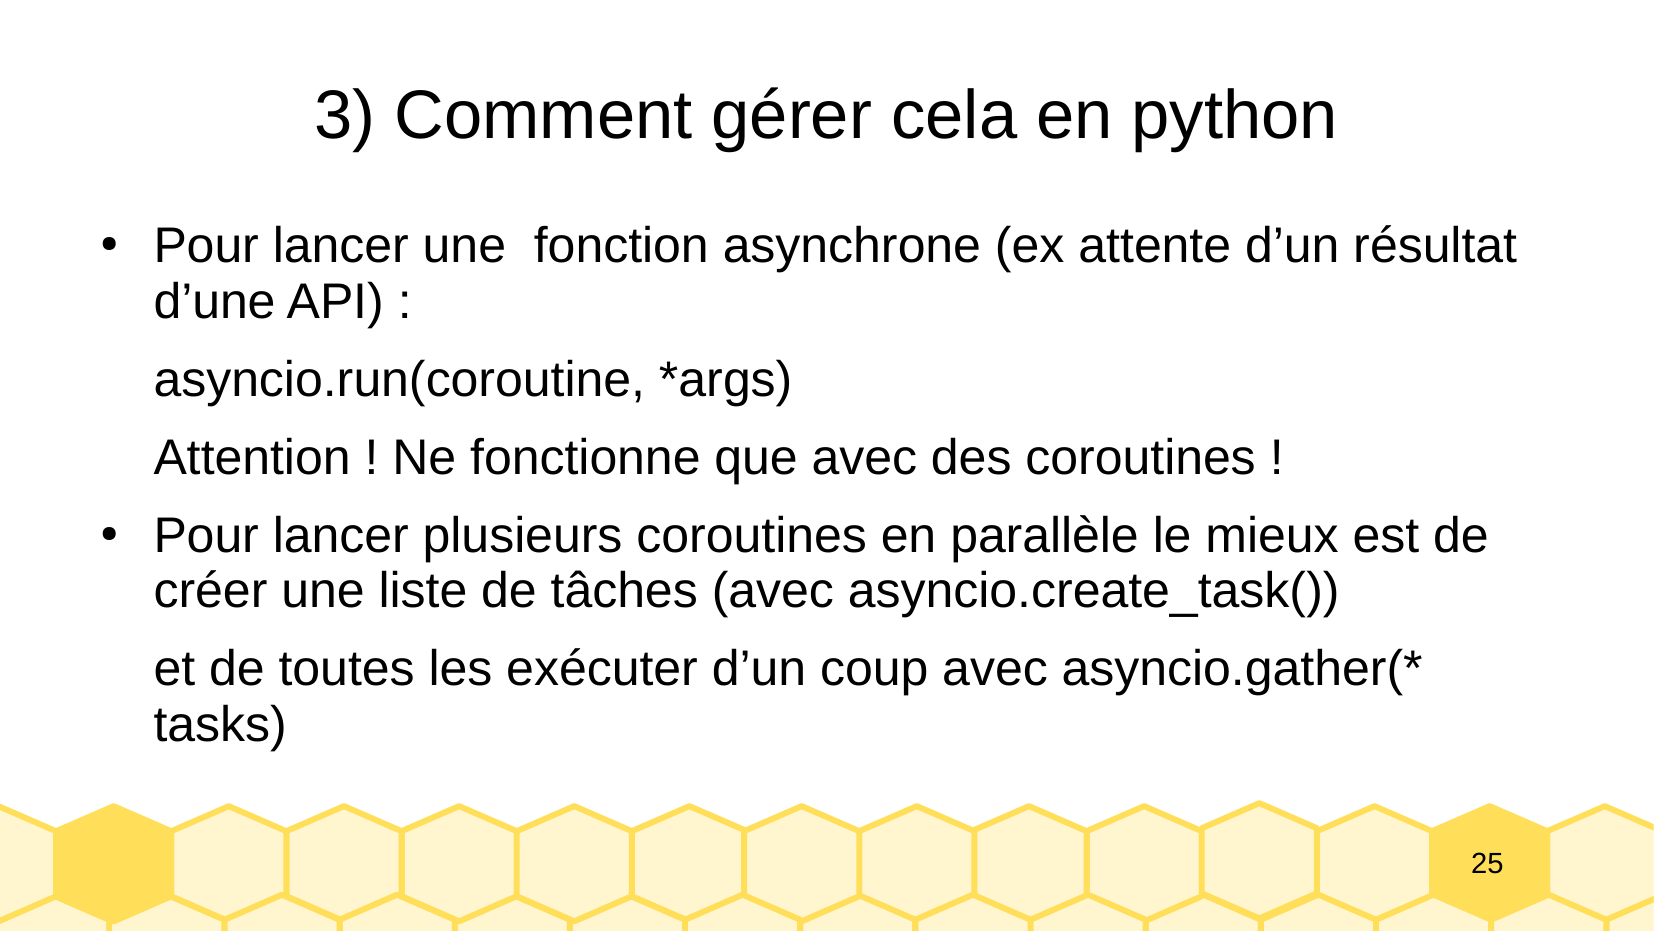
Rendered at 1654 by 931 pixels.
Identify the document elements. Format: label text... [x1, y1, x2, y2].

title 3) Comment gérer cela en python [82, 37, 1571, 193]
list Pour lancer une fonction asynchrone (ex attente d’un résultat d’une API) : asyncio.run(coroutine, *args) Attention ! Ne fonctionne que avec des coroutines ! Pour lancer plusieurs coroutines en parallèle le mieux est de créer une liste de tâches (avec asyncio.create_task()) et de toutes les exécuter d’un coup avec asyncio.gather(* tasks) [82, 217, 1571, 758]
